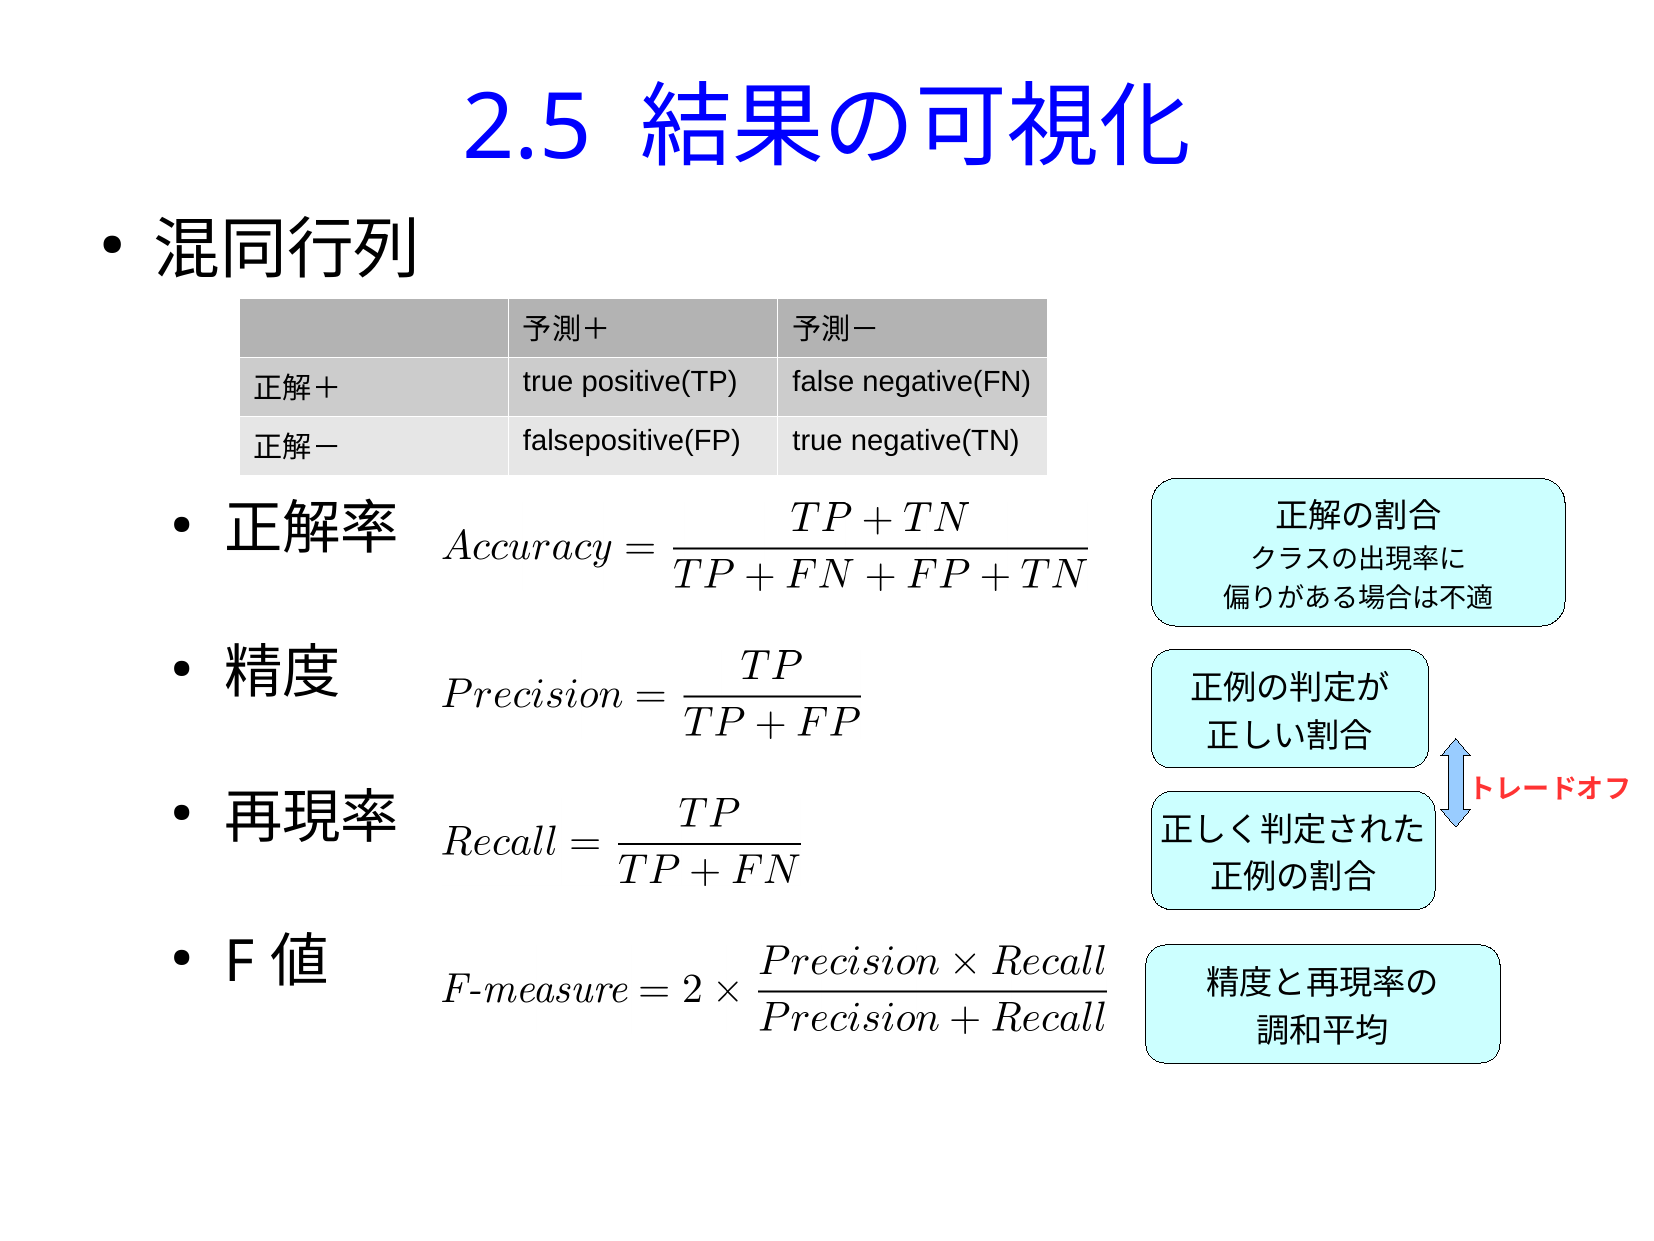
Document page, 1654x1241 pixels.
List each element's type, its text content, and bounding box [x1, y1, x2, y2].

picture [442, 945, 1107, 1034]
text_box トレードオフ [1454, 759, 1654, 815]
text_box 精度と再現率の 調和平均 [1145, 944, 1501, 1064]
text_box 正しく判定された 正例の割合 [1151, 791, 1436, 910]
picture [442, 502, 1088, 591]
table_header 予測－ [778, 299, 1047, 357]
picture [442, 798, 801, 886]
text_box 正解の割合 クラスの出現率に 偏りがある場合は不適 [1151, 478, 1566, 627]
table_cell 正解－ [240, 417, 508, 475]
picture [442, 650, 861, 739]
table_cell 正解＋ [240, 358, 508, 416]
table_cell true positive(TP) [509, 358, 777, 416]
table_cell true negative(TN) [778, 417, 1047, 475]
table_cell false negative(FN) [778, 358, 1047, 416]
table_cell falsepositive(FP) [509, 417, 777, 475]
table_header 予測＋ [509, 299, 777, 357]
text_box [1440, 738, 1471, 827]
text_box 正例の判定が 正しい割合 [1151, 649, 1429, 768]
list 混同行列 正解率 精度 再現率 F値 [82, 200, 1571, 1152]
title 2.5 結果の可視化 [82, 49, 1571, 198]
table_header [240, 299, 508, 357]
